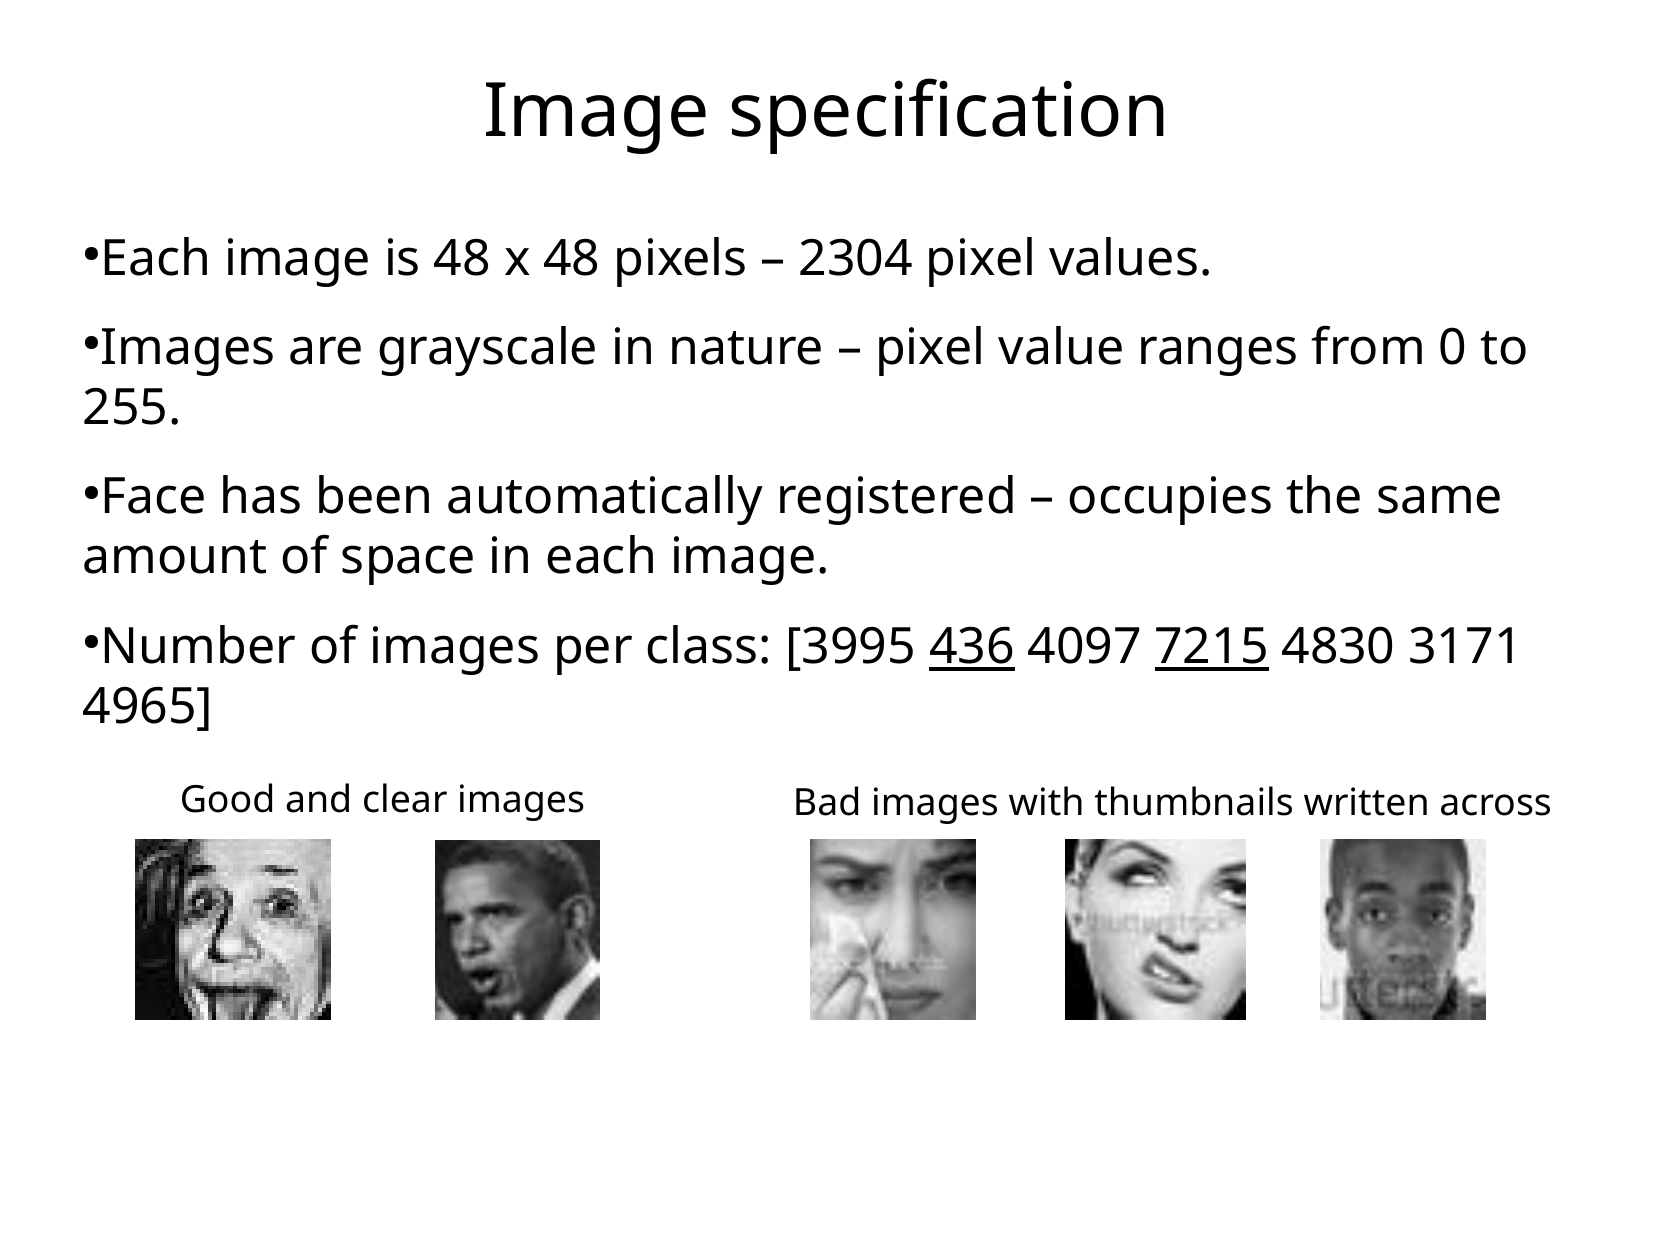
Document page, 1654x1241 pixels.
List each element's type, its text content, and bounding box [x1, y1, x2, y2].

picture [810, 840, 976, 1021]
text_box Bad images with thumbnails written across [778, 768, 1516, 829]
picture [135, 840, 331, 1021]
list Each image is 48 x 48 pixels – 2304 pixel values. Images are grayscale in nature – pixel value ranges from 0 to 255. Face has been automatically registered – occupies the same amount of space in each image. Number of images per class: [3995 436 4097 7215 4830 3171 4965] [82, 224, 1571, 736]
title Image specification [82, 2, 1571, 211]
picture [1320, 840, 1486, 1020]
picture [1065, 840, 1246, 1021]
text_box Good and clear images [165, 765, 582, 826]
picture [435, 840, 600, 1021]
